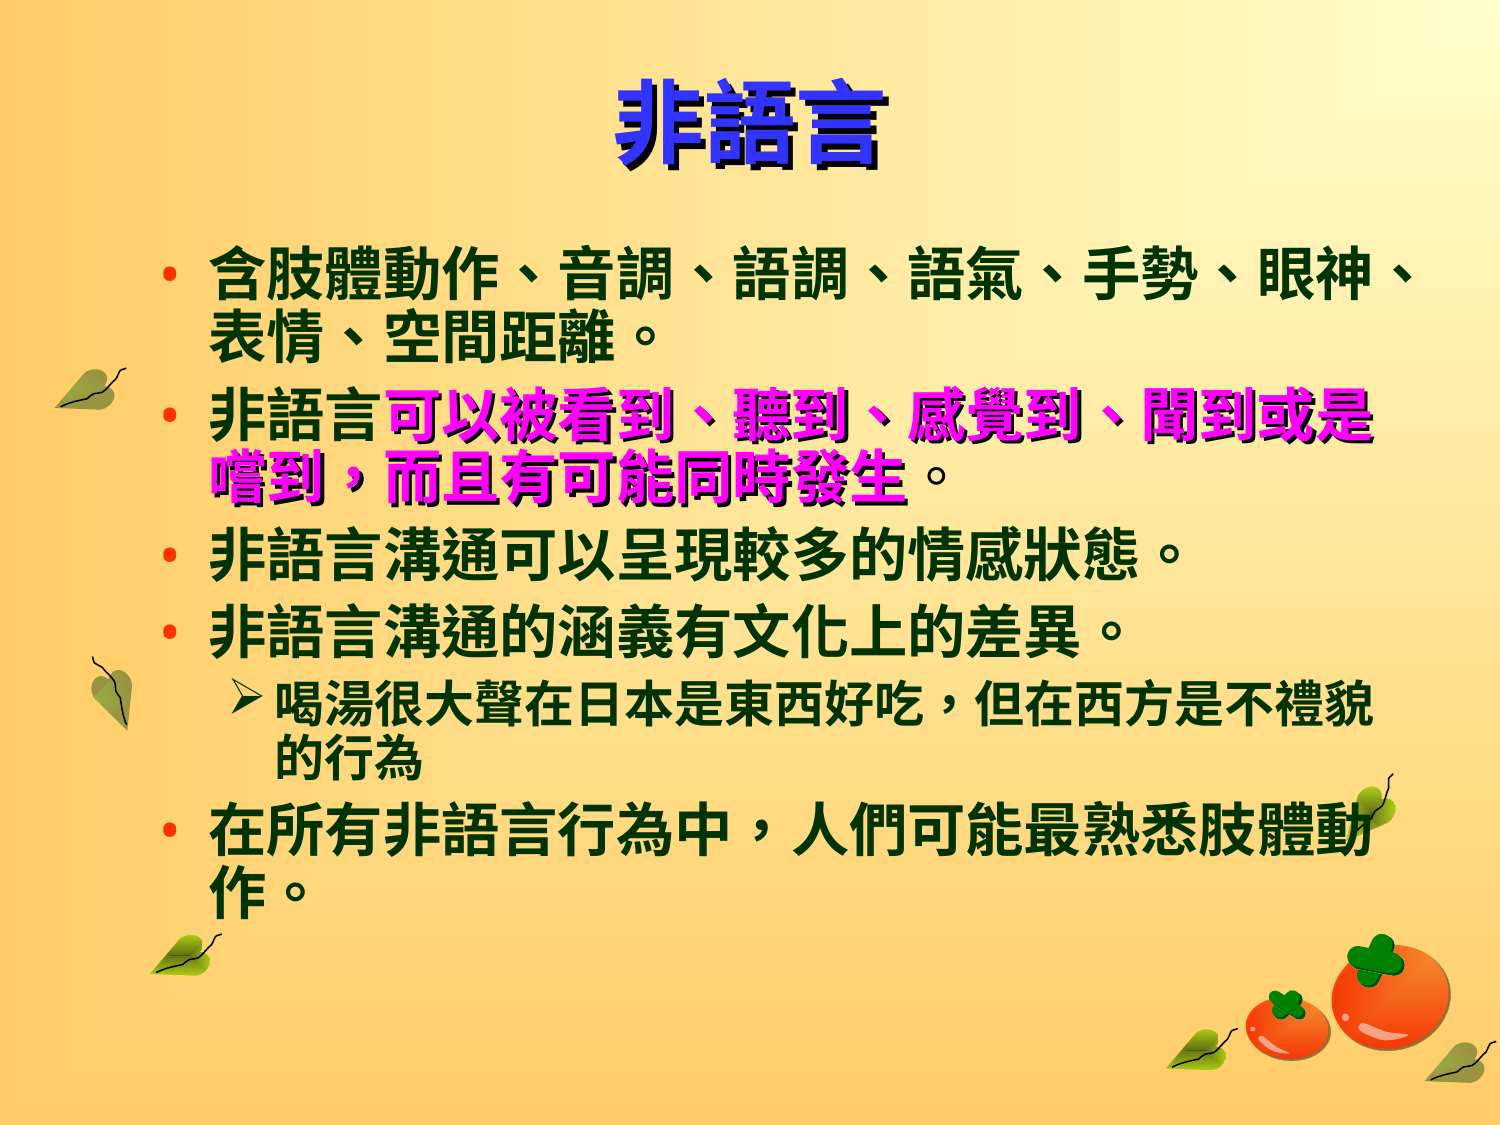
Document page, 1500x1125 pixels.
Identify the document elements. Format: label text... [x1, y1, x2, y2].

title 非語言 [75, 45, 1426, 196]
list 含肢體動作、音調、語調、語氣、手勢、眼神、表情、空間距離。 非語言可以被看到、聽到、感覺到、聞到或是嚐到，而且有可能同時發生。 非語言溝通可以呈現較多的情感狀態。 非語言溝通的涵義有文化上的差異。 喝湯很大聲在日本是東西好吃，但在西方是不禮貌的行為 在所有非語言行為中，人們可能最熟悉肢體動作。 [137, 237, 1413, 976]
picture [0, 0, 1500, 1125]
